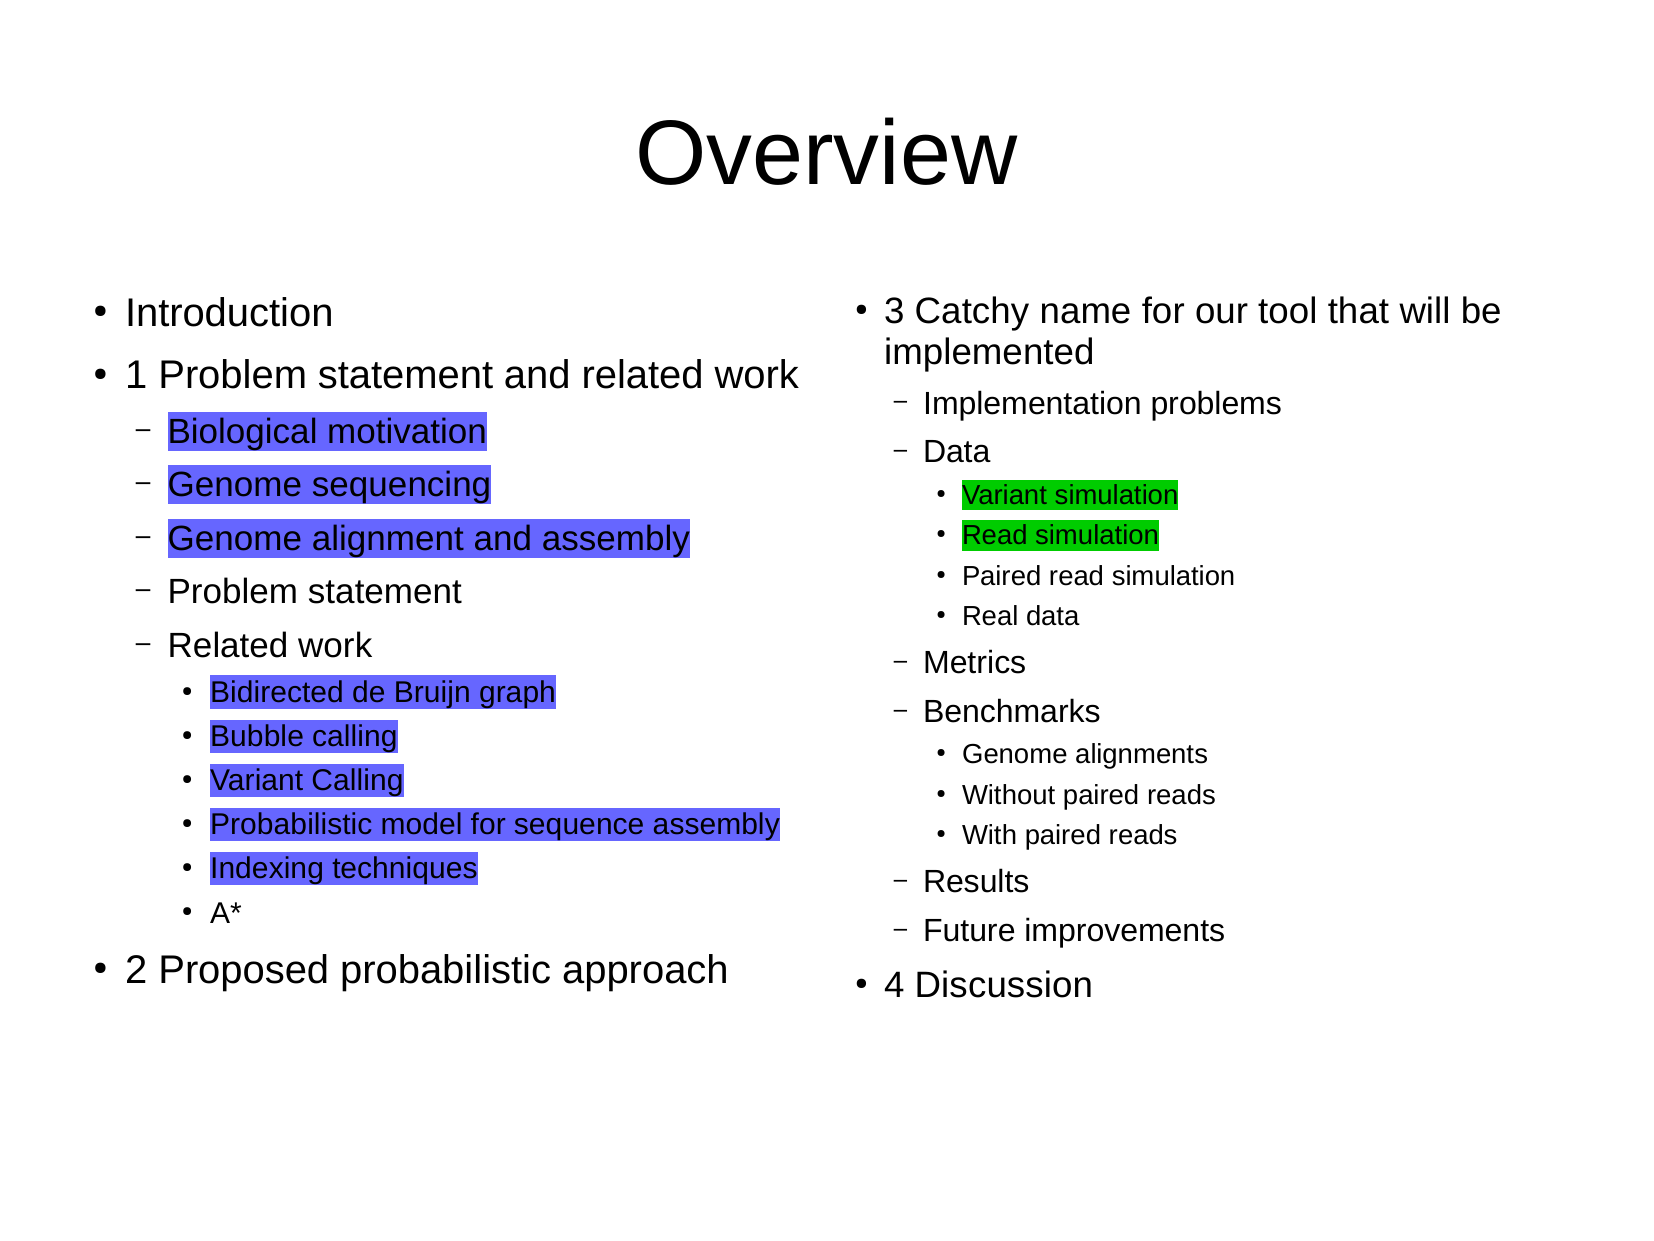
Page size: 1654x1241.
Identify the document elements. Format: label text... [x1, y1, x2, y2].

list 3 Catchy name for our tool that will be implemented Implementation problems Data Variant simulation Read simulation Paired read simulation Real data Metrics Benchmarks Genome alignments Without paired reads With paired reads Results Future improvements 4 Discussion [845, 290, 1572, 1010]
title Overview [82, 49, 1571, 257]
list Introduction 1 Problem statement and related work Biological motivation Genome sequencing Genome alignment and assembly Problem statement Related work Bidirected de Bruijn graph Bubble calling Variant Calling Probabilistic model for sequence assembly Indexing techniques A* 2 Proposed probabilistic approach [82, 290, 809, 1010]
